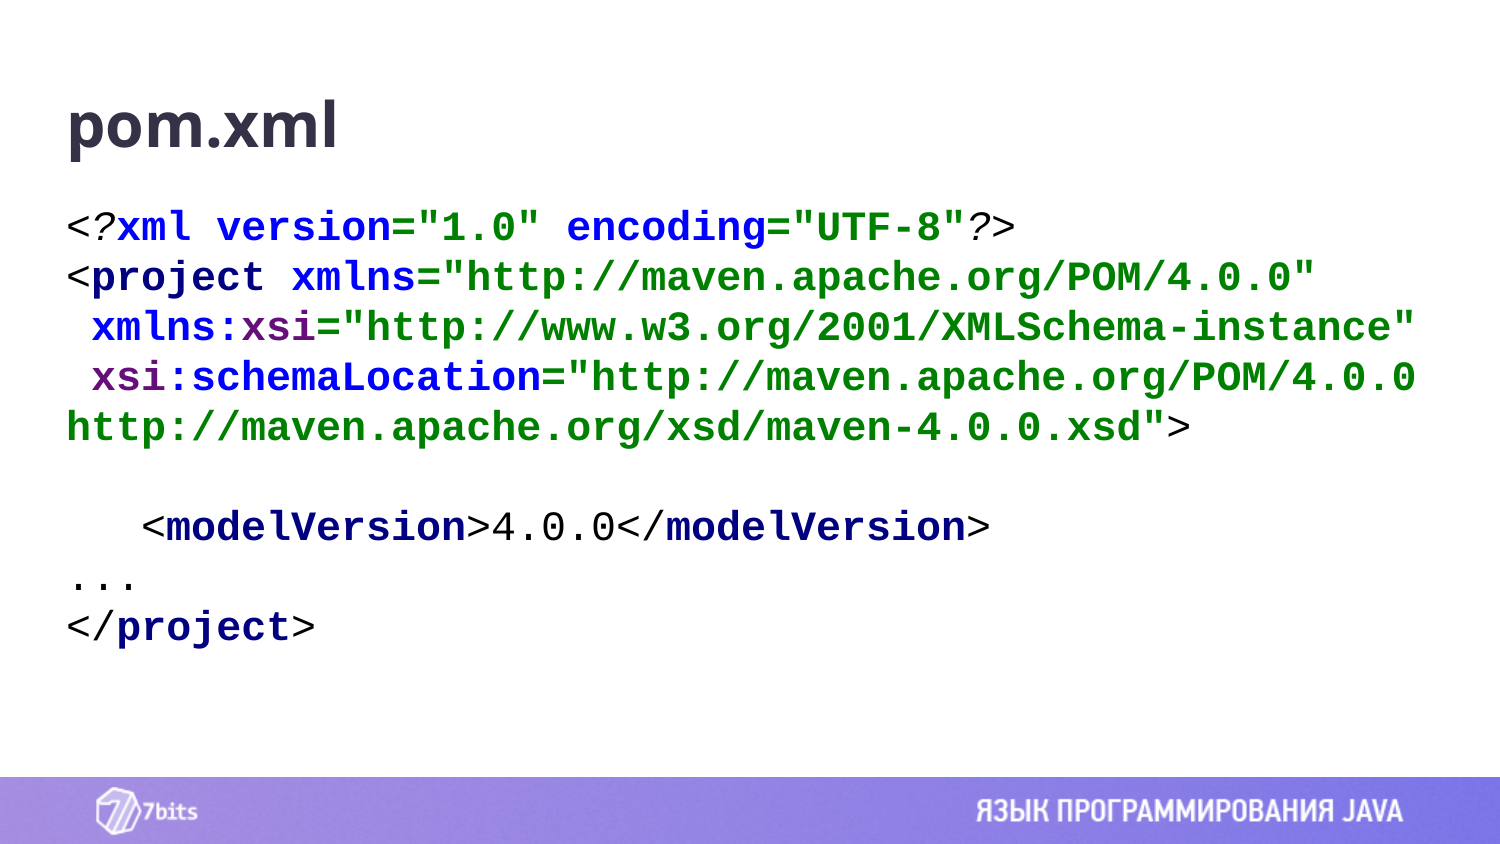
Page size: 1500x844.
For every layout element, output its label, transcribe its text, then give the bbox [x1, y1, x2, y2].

list <?xml version="1.0" encoding="UTF-8"?> <project xmlns="http://maven.apache.org/POM/4.0.0" xmlns:xsi="http://www.w3.org/2001/XMLSchema-instance" xsi:schemaLocation="http://maven.apache.org/POM/4.0.0 http://maven.apache.org/xsd/maven-4.0.0.xsd"> <modelVersion>4.0.0</modelVersion> ... </project> [51, 184, 1449, 745]
picture [0, 777, 1500, 844]
title pom.xml [51, 69, 1449, 164]
